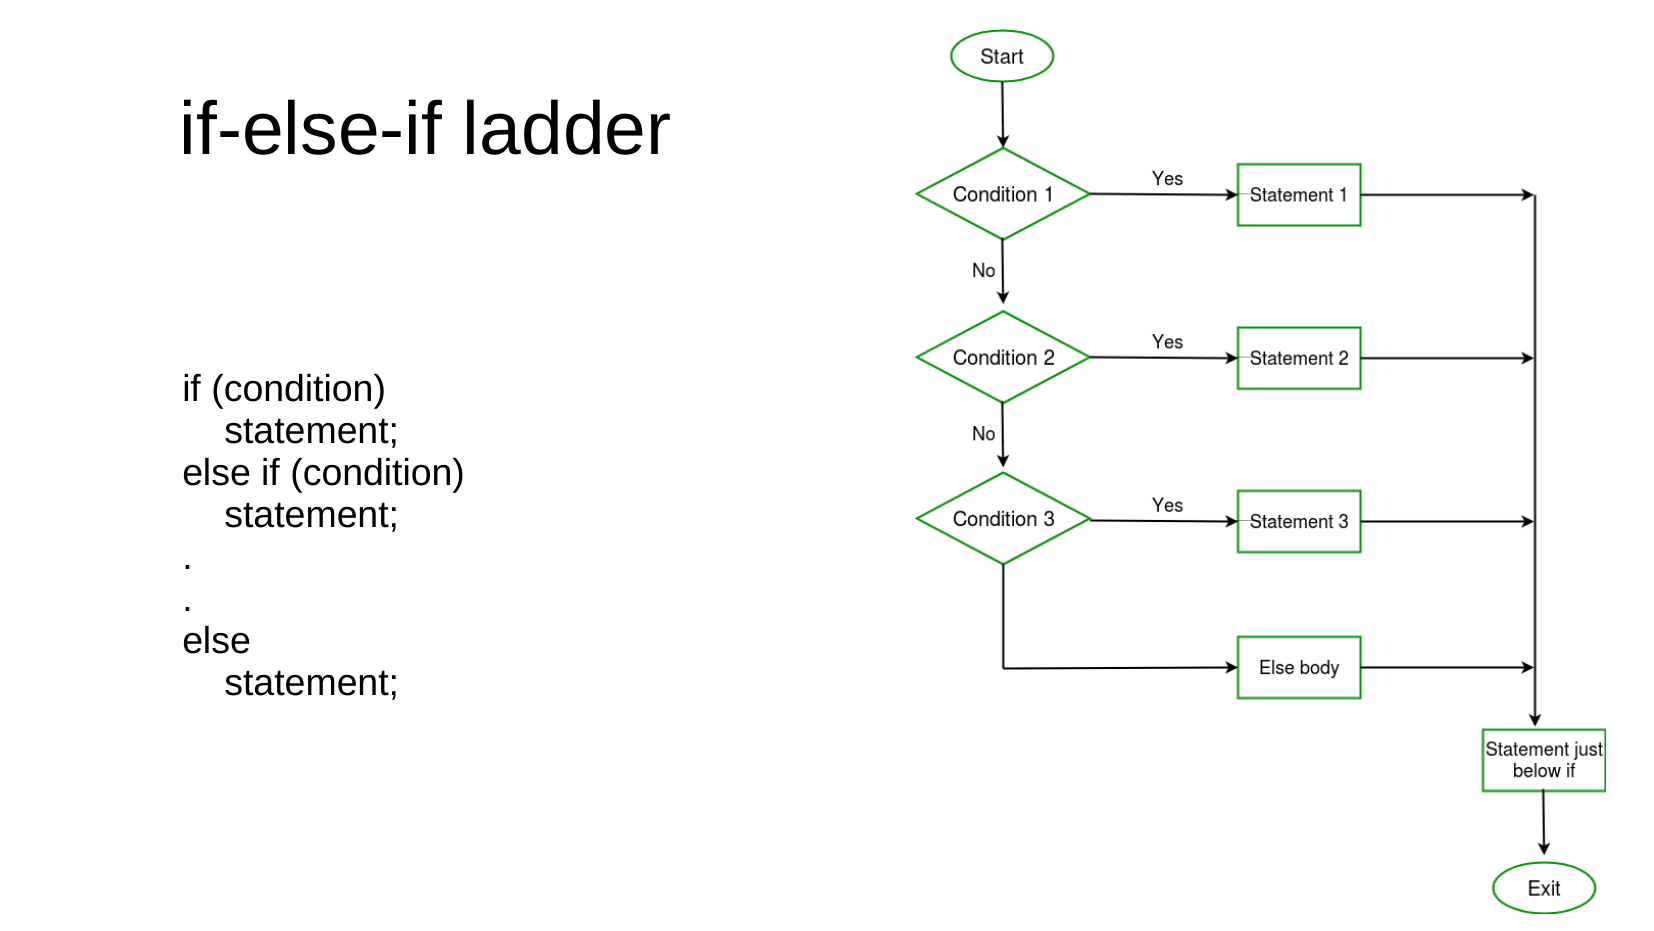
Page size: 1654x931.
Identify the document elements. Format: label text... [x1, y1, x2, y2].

picture [915, 29, 1606, 914]
text_box if (condition) statement; else if (condition) statement; . . else statement; [167, 360, 481, 711]
text_box if-else-if ladder [165, 78, 754, 181]
